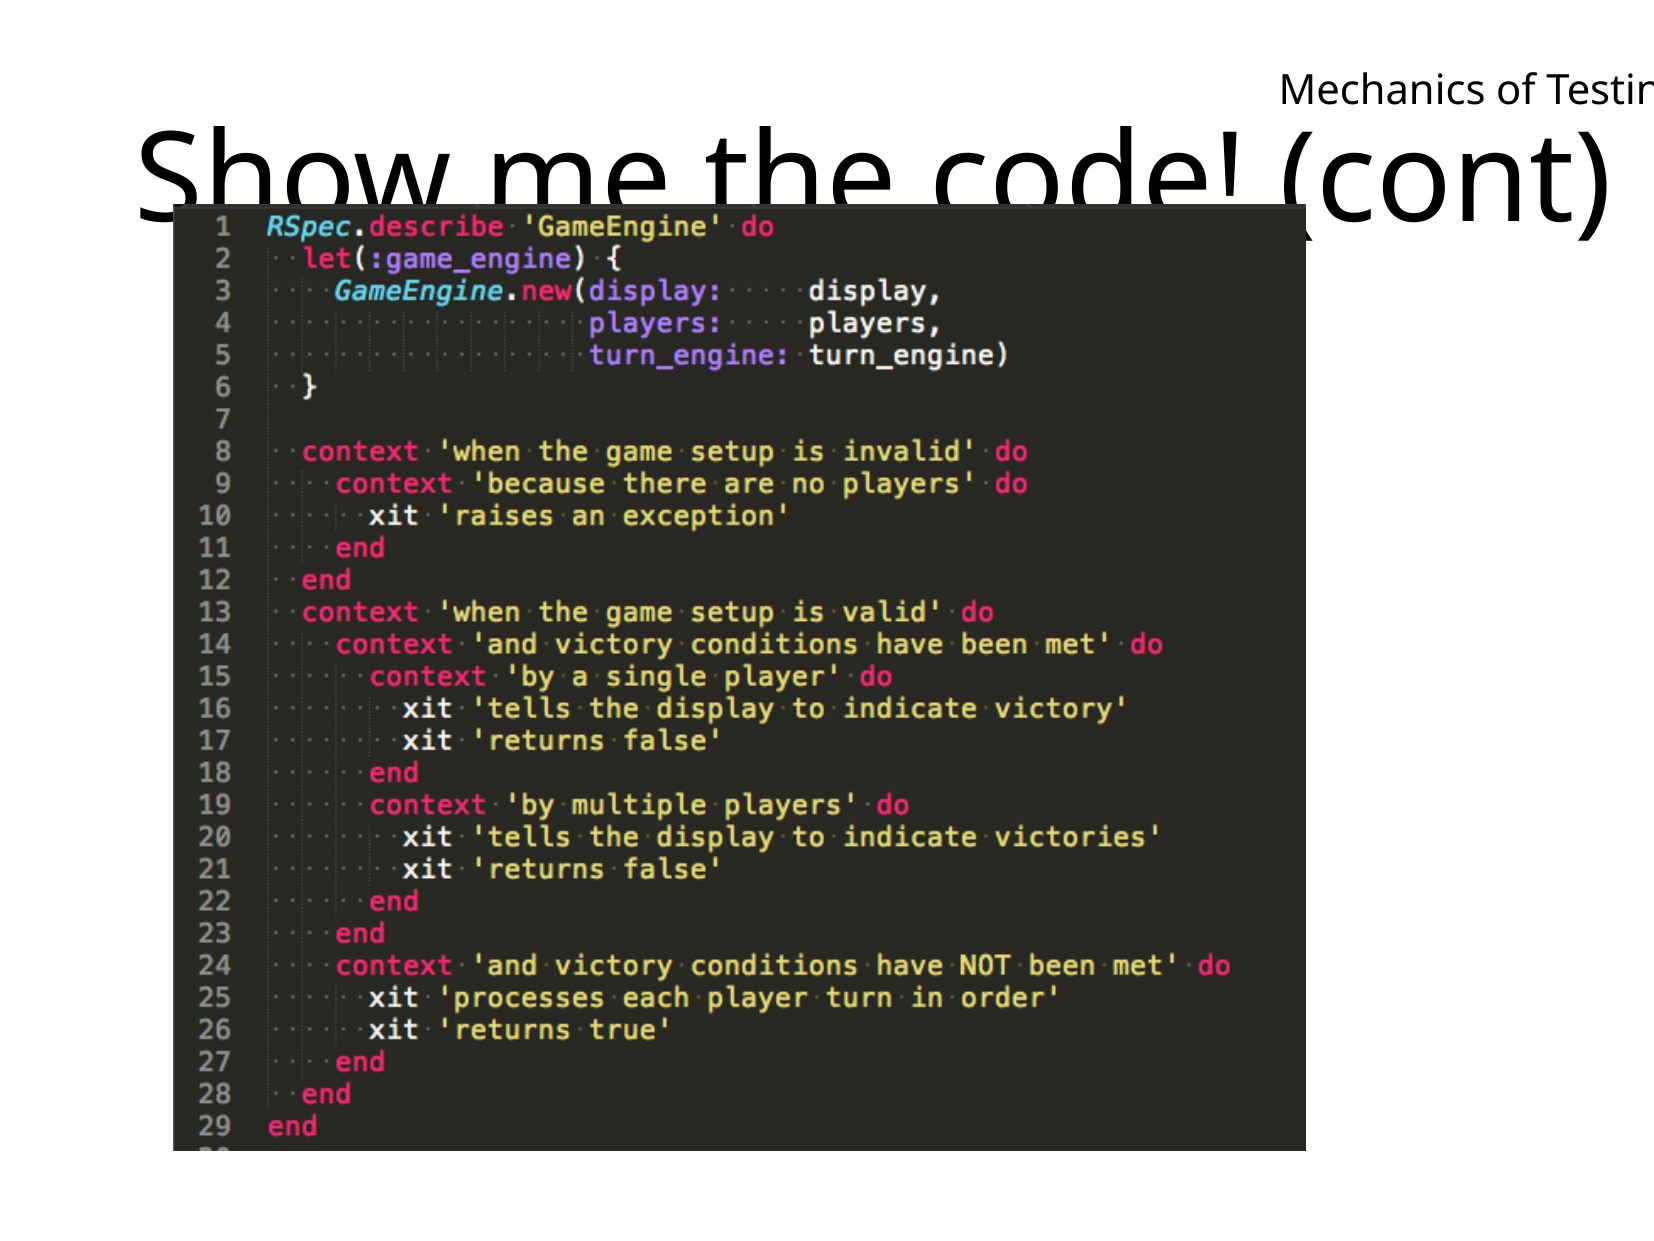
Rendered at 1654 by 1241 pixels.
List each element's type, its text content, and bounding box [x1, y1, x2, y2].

picture [173, 204, 1306, 1151]
text_box Mechanics of Testing [1263, 51, 1603, 106]
text_box Show me the code! (cont) [120, 80, 1508, 211]
